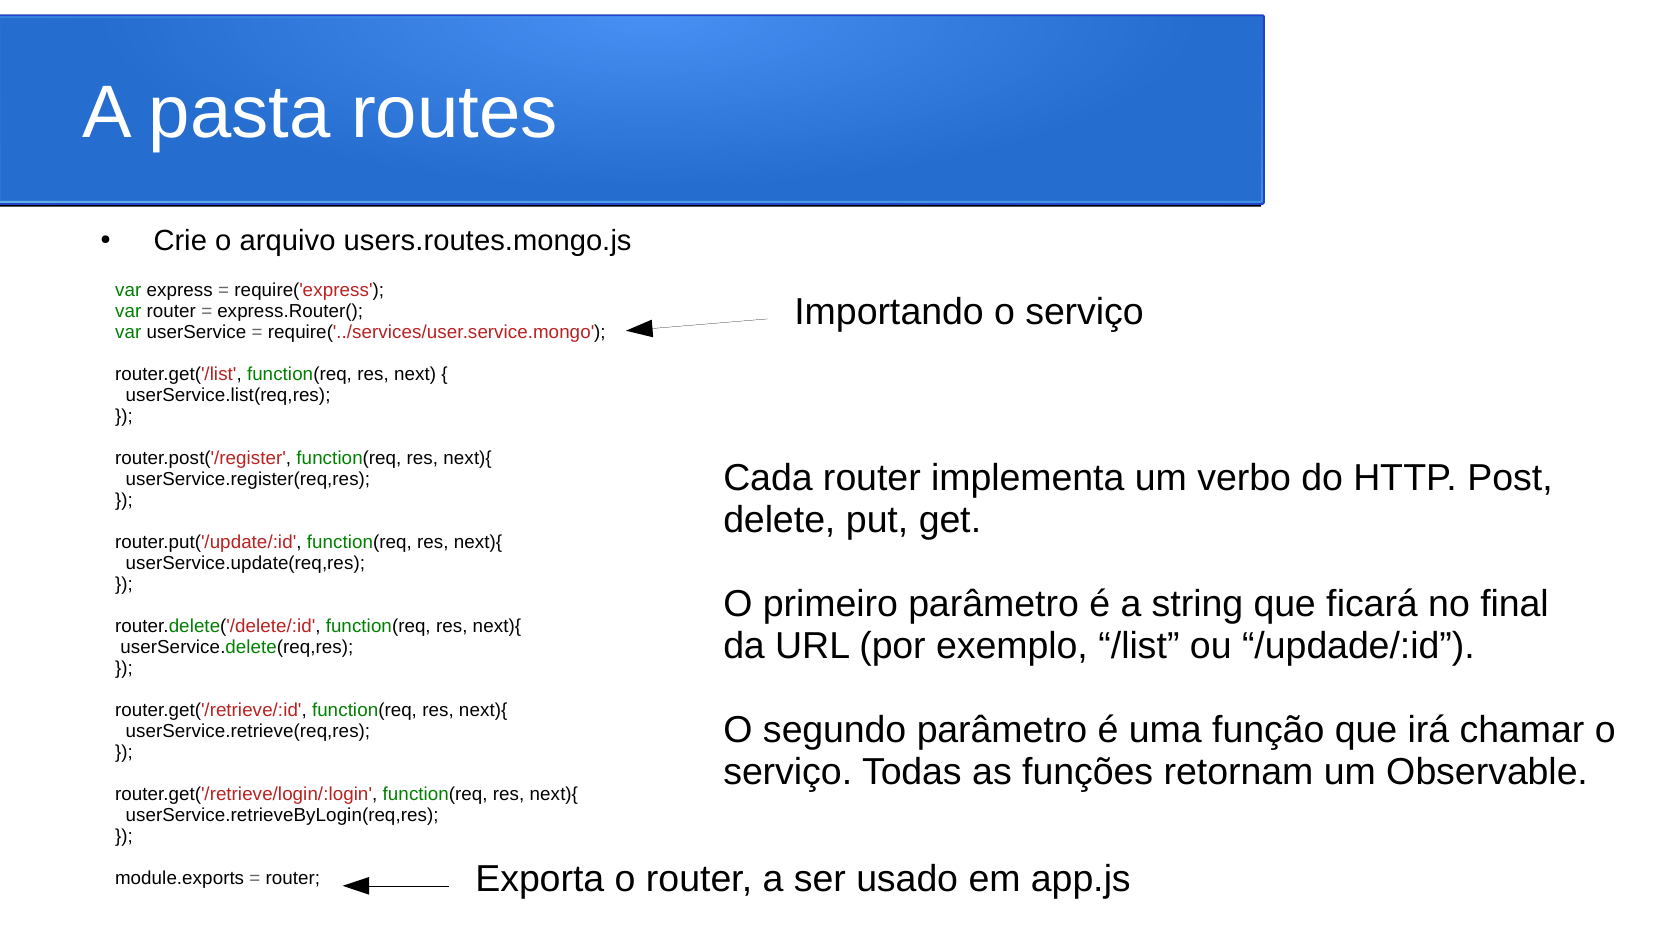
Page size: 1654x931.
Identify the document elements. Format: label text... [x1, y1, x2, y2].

text_box Cada router implementa um verbo do HTTP. Post, delete, put, get. O primeiro parâmetro é a string que ficará no final da URL (por exemplo, “/list” ou “/updade/:id”). O segundo parâmetro é uma função que irá chamar o serviço. Todas as funções retornam um Observable. [708, 448, 1631, 800]
text_box Importando o serviço [779, 283, 1159, 341]
text_box Exporta o router, a ser usado em app.js [460, 850, 1147, 908]
title A pasta routes [82, 35, 1235, 189]
list Crie o arquivo users.routes.mongo.js [82, 224, 1571, 764]
text_box var express = require('express'); var router = express.Router(); var userService = require('../services/user.service.mongo'); router.get('/list', function(req, res, next) { userService.list(req,res); }); router.post('/register', function(req, res, next){ userService.register(req,res); }); router.put('/update/:id', function(req, res, next){ userService.update(req,res); }); router.delete('/delete/:id', function(req, res, next){ userService.delete(req,res); }); router.get('/retrieve/:id', function(req, res, next){ userService.retrieve(req,res); }); router.get('/retrieve/login/:login', function(req, res, next){ userService.retrieveByLogin(req,res); }); module.exports = router; [100, 271, 751, 918]
